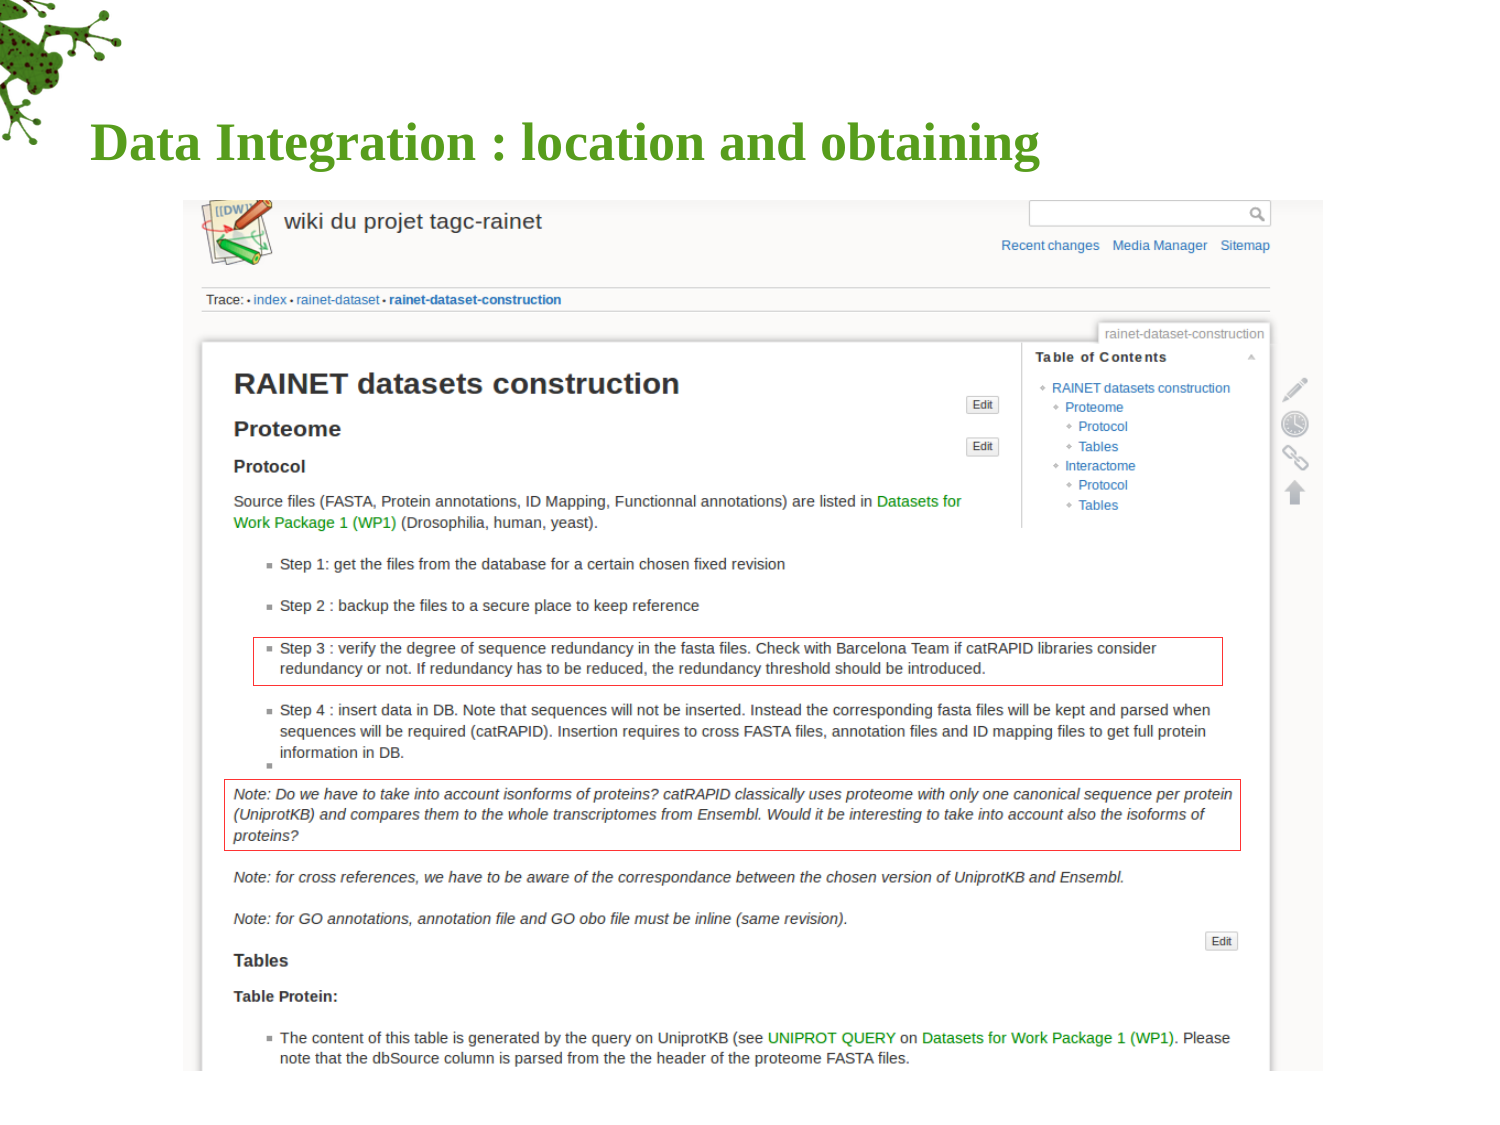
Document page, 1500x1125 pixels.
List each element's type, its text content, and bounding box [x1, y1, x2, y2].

picture [183, 200, 1323, 1071]
title Data Integration : location and obtaining [75, 45, 1425, 233]
picture [0, 0, 122, 145]
